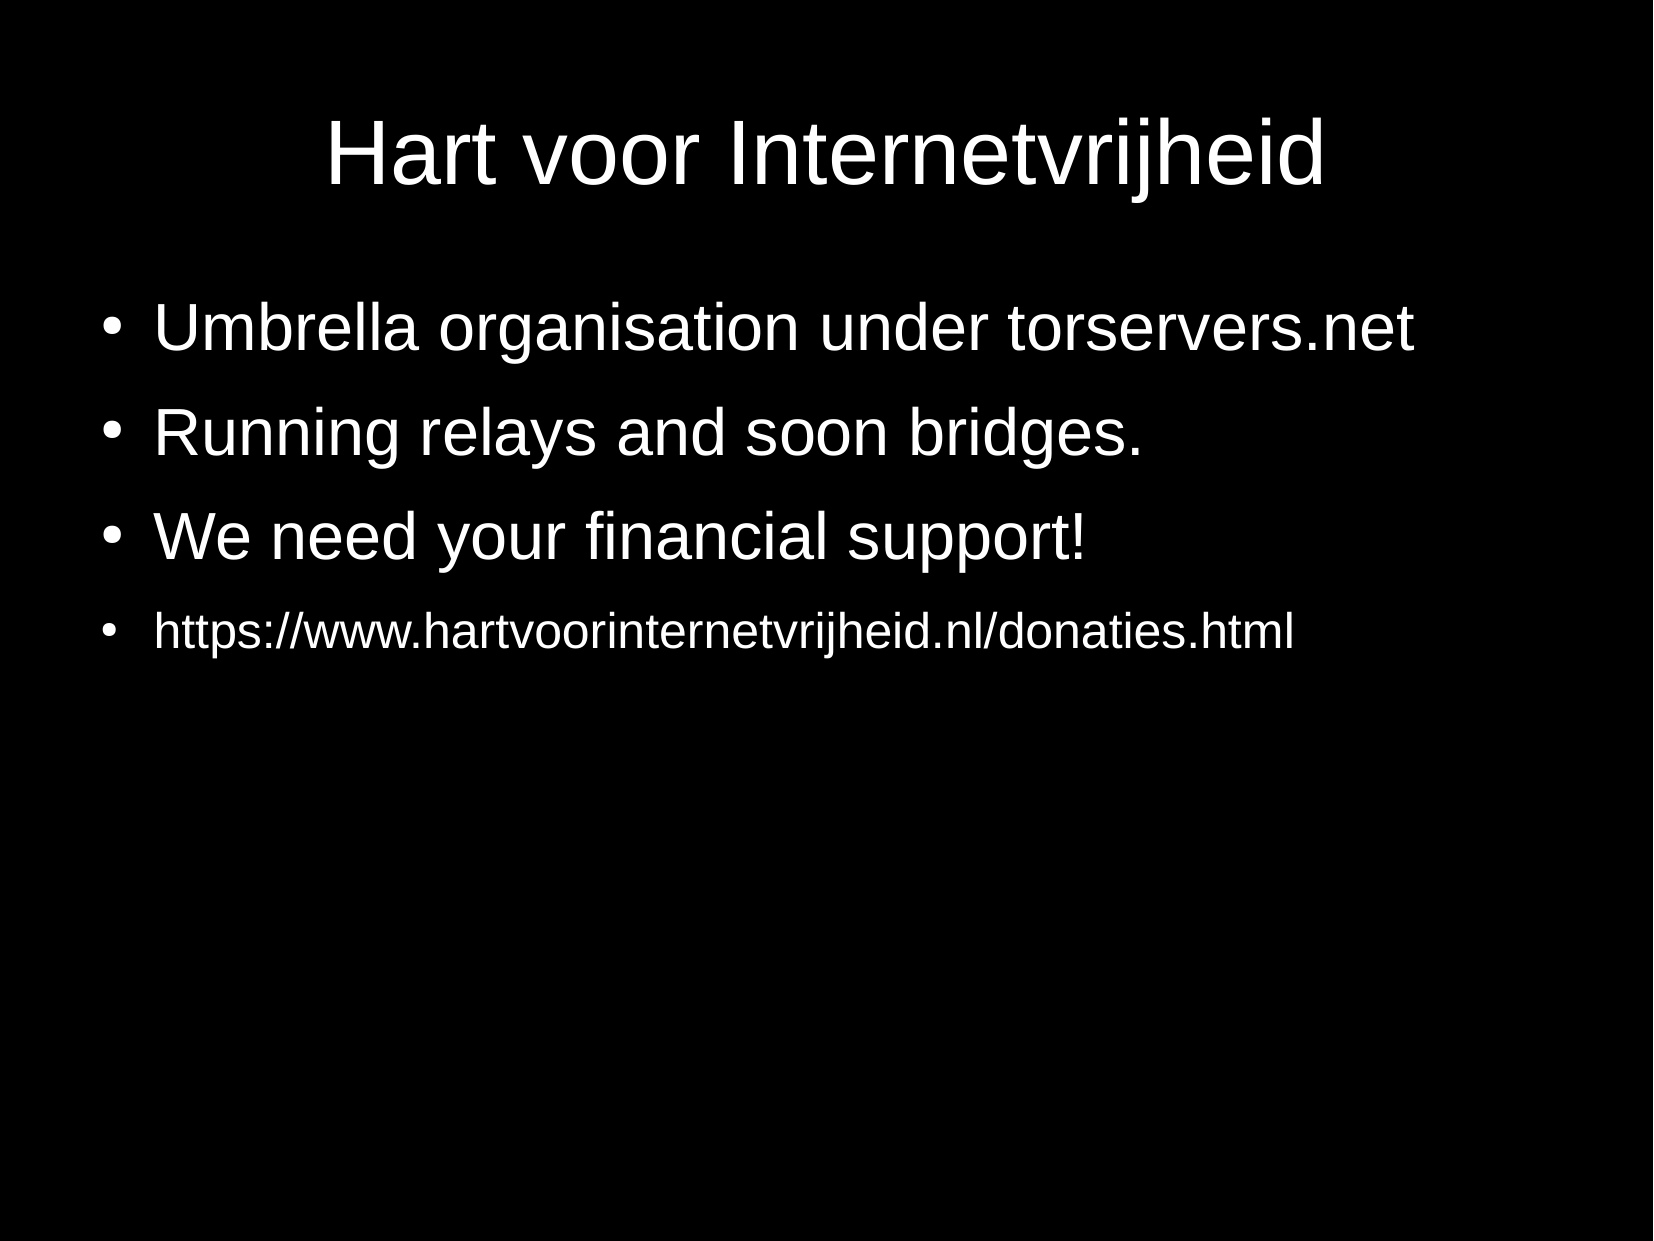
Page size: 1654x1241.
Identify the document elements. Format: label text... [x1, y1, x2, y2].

title Hart voor Internetvrijheid [82, 49, 1571, 257]
list Umbrella organisation under torservers.net Running relays and soon bridges. We need your financial support! https://www.hartvoorinternetvrijheid.nl/donaties.html [82, 290, 1538, 1010]
